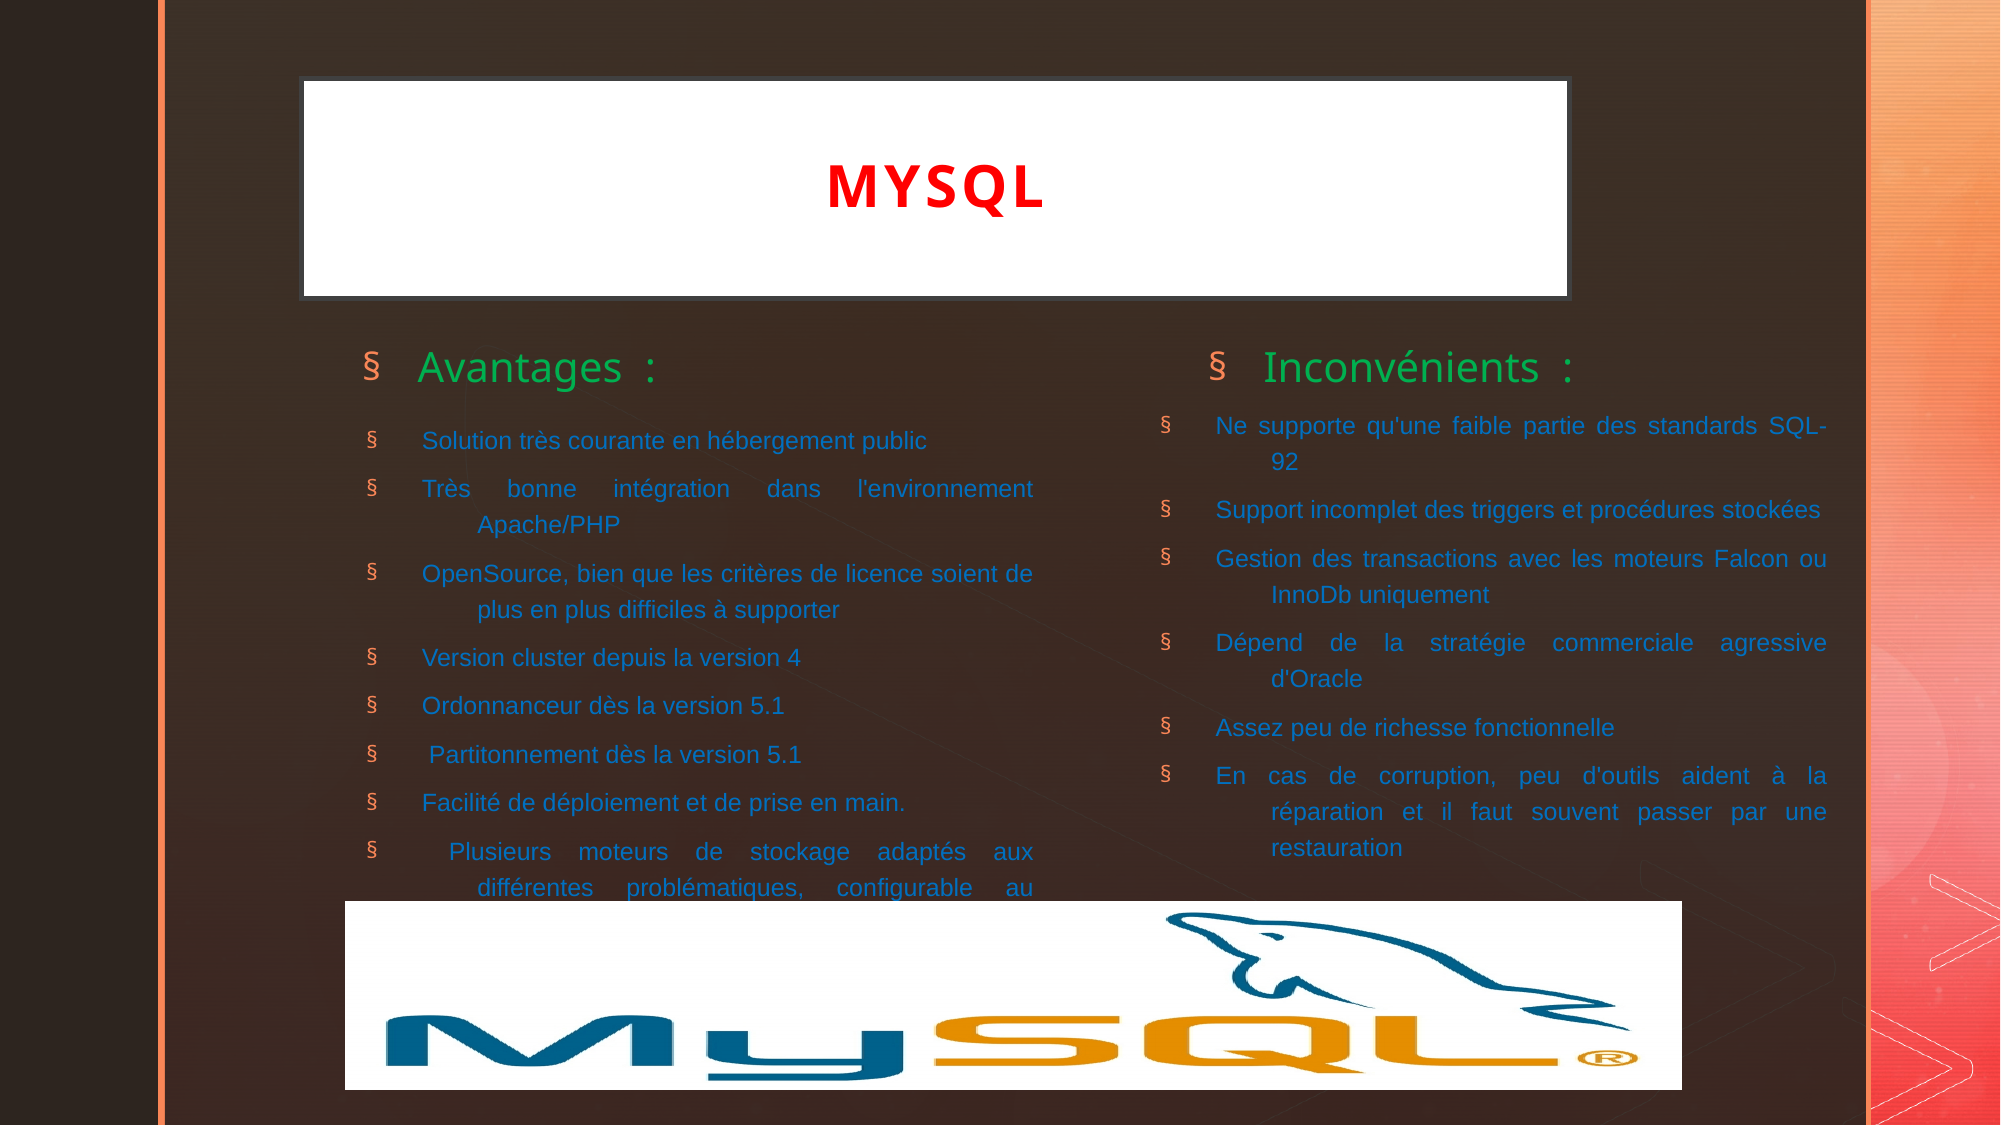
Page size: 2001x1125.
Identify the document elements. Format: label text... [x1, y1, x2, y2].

text_box Solution très courante en hébergement public Très bonne intégration dans l'environnement Apache/PHP OpenSource, bien que les critères de licence soient de plus en plus difficiles à supporter Version cluster depuis la version 4 Ordonnanceur dès la version 5.1 Partitonnement dès la version 5.1 Facilité de déploiement et de prise en main. Plusieurs moteurs de stockage adaptés aux différentes problématiques, configurable au niveau table. [349, 411, 1050, 884]
text_box MySQL [301, 78, 1570, 299]
picture [345, 901, 1682, 1090]
text_box Avantages : [345, 323, 1046, 440]
text_box Ne supporte qu'une faible partie des standards SQL-92 Support incomplet des triggers et procédures stockées Gestion des transactions avec les moteurs Falcon ou InnoDb uniquement Dépend de la stratégie commerciale agressive d'Oracle Assez peu de richesse fonctionnelle En cas de corruption, peu d'outils aident à la réparation et il faut souvent passer par une restauration [1143, 396, 1844, 959]
text_box Inconvénients : [1191, 323, 1892, 440]
